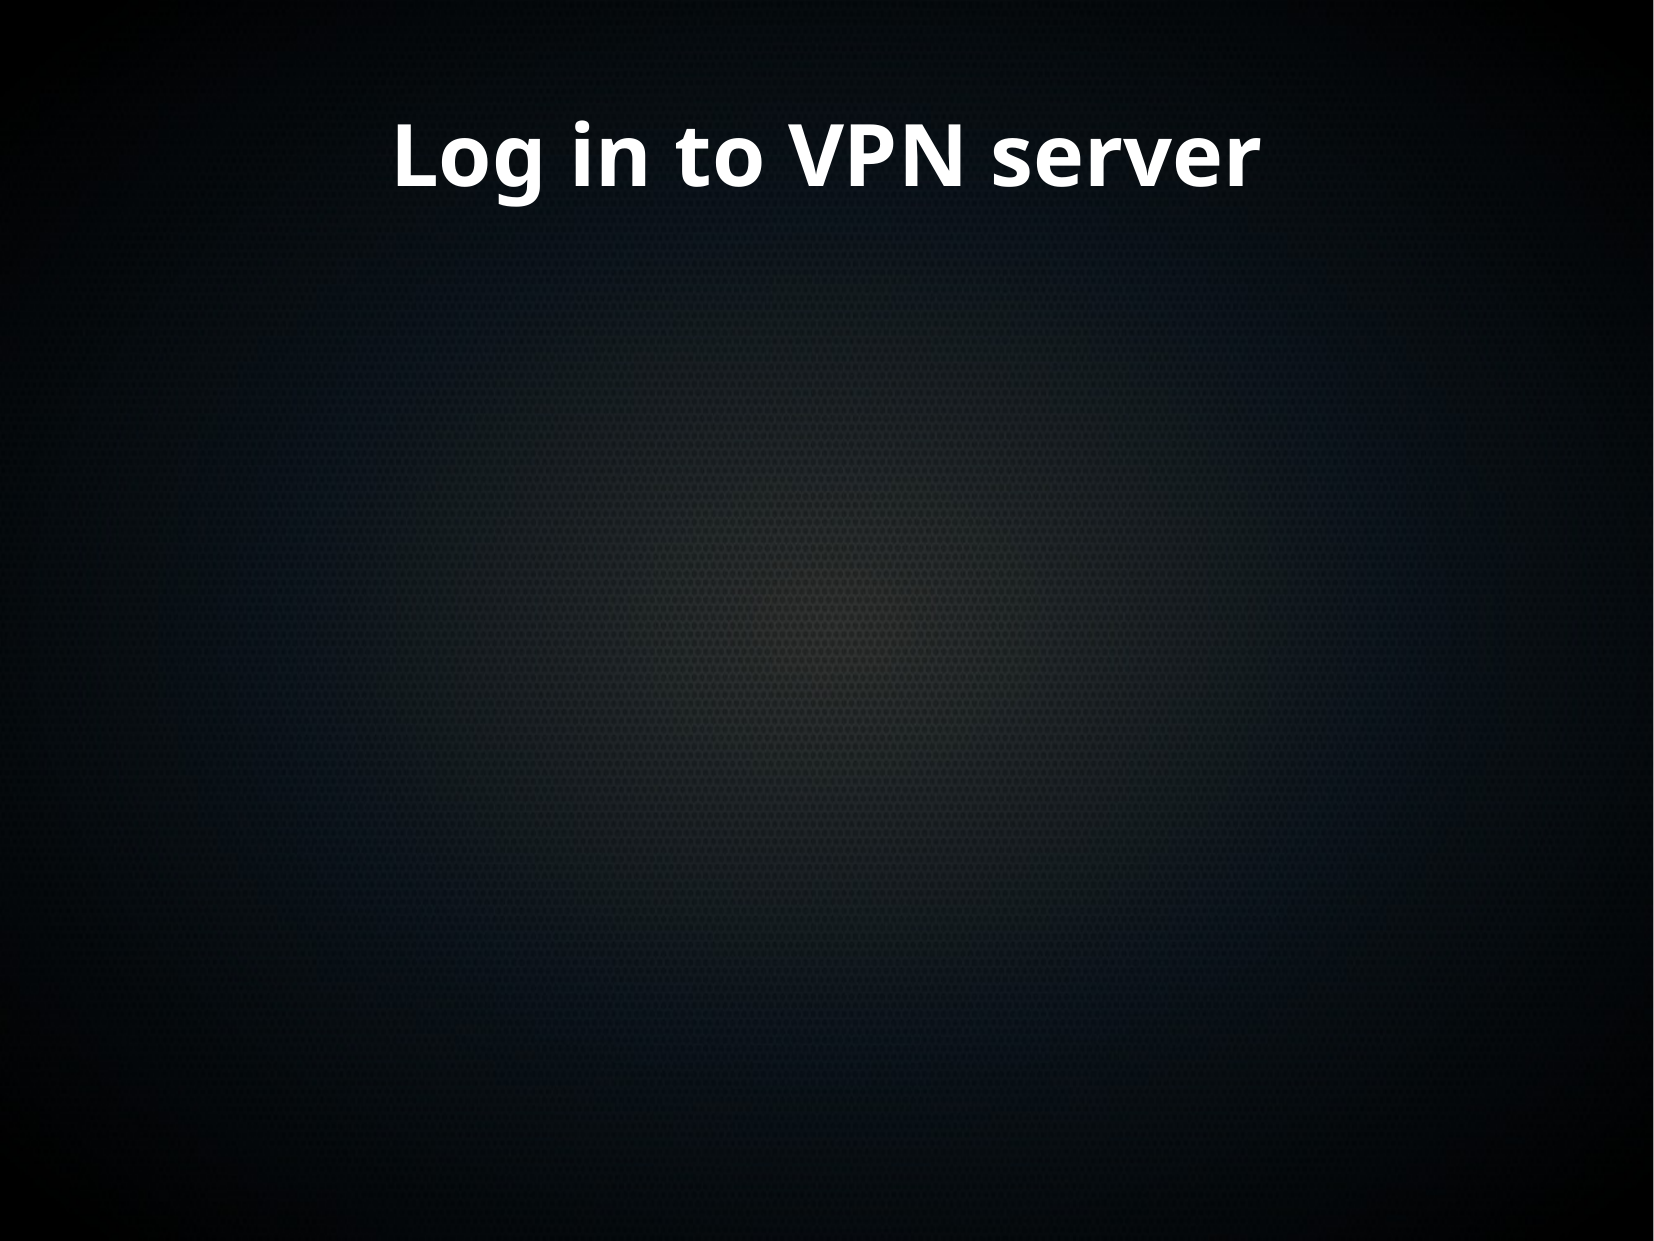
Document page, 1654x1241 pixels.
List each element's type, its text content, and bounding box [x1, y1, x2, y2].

title Log in to VPN server [82, 49, 1571, 257]
picture [0, 0, 1654, 1241]
